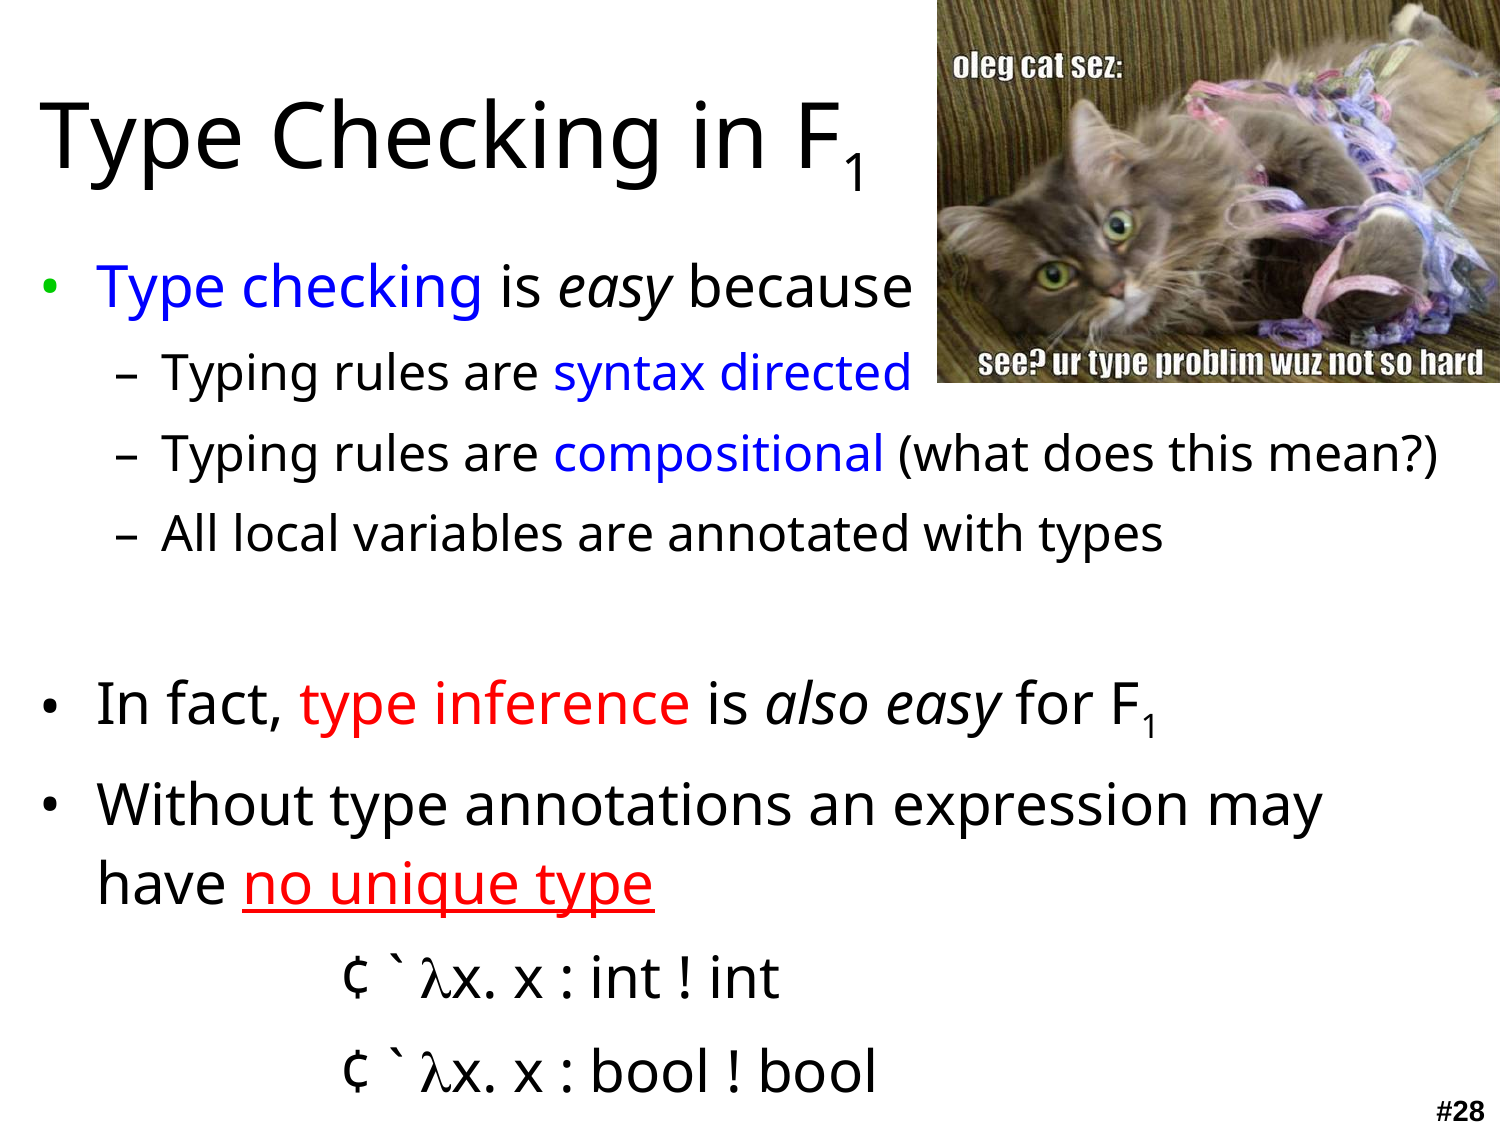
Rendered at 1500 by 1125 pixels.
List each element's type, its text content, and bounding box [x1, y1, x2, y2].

picture [937, 0, 1500, 383]
list Type checking is easy because Typing rules are syntax directed Typing rules are compositional (what does this mean?) All local variables are annotated with types In fact, type inference is also easy for F1 Without type annotations an expression may have no unique type ¢ ` x. x : int ! int ¢ ` x. x : bool ! bool [24, 237, 1476, 1075]
title Type Checking in F1 [24, 45, 937, 233]
